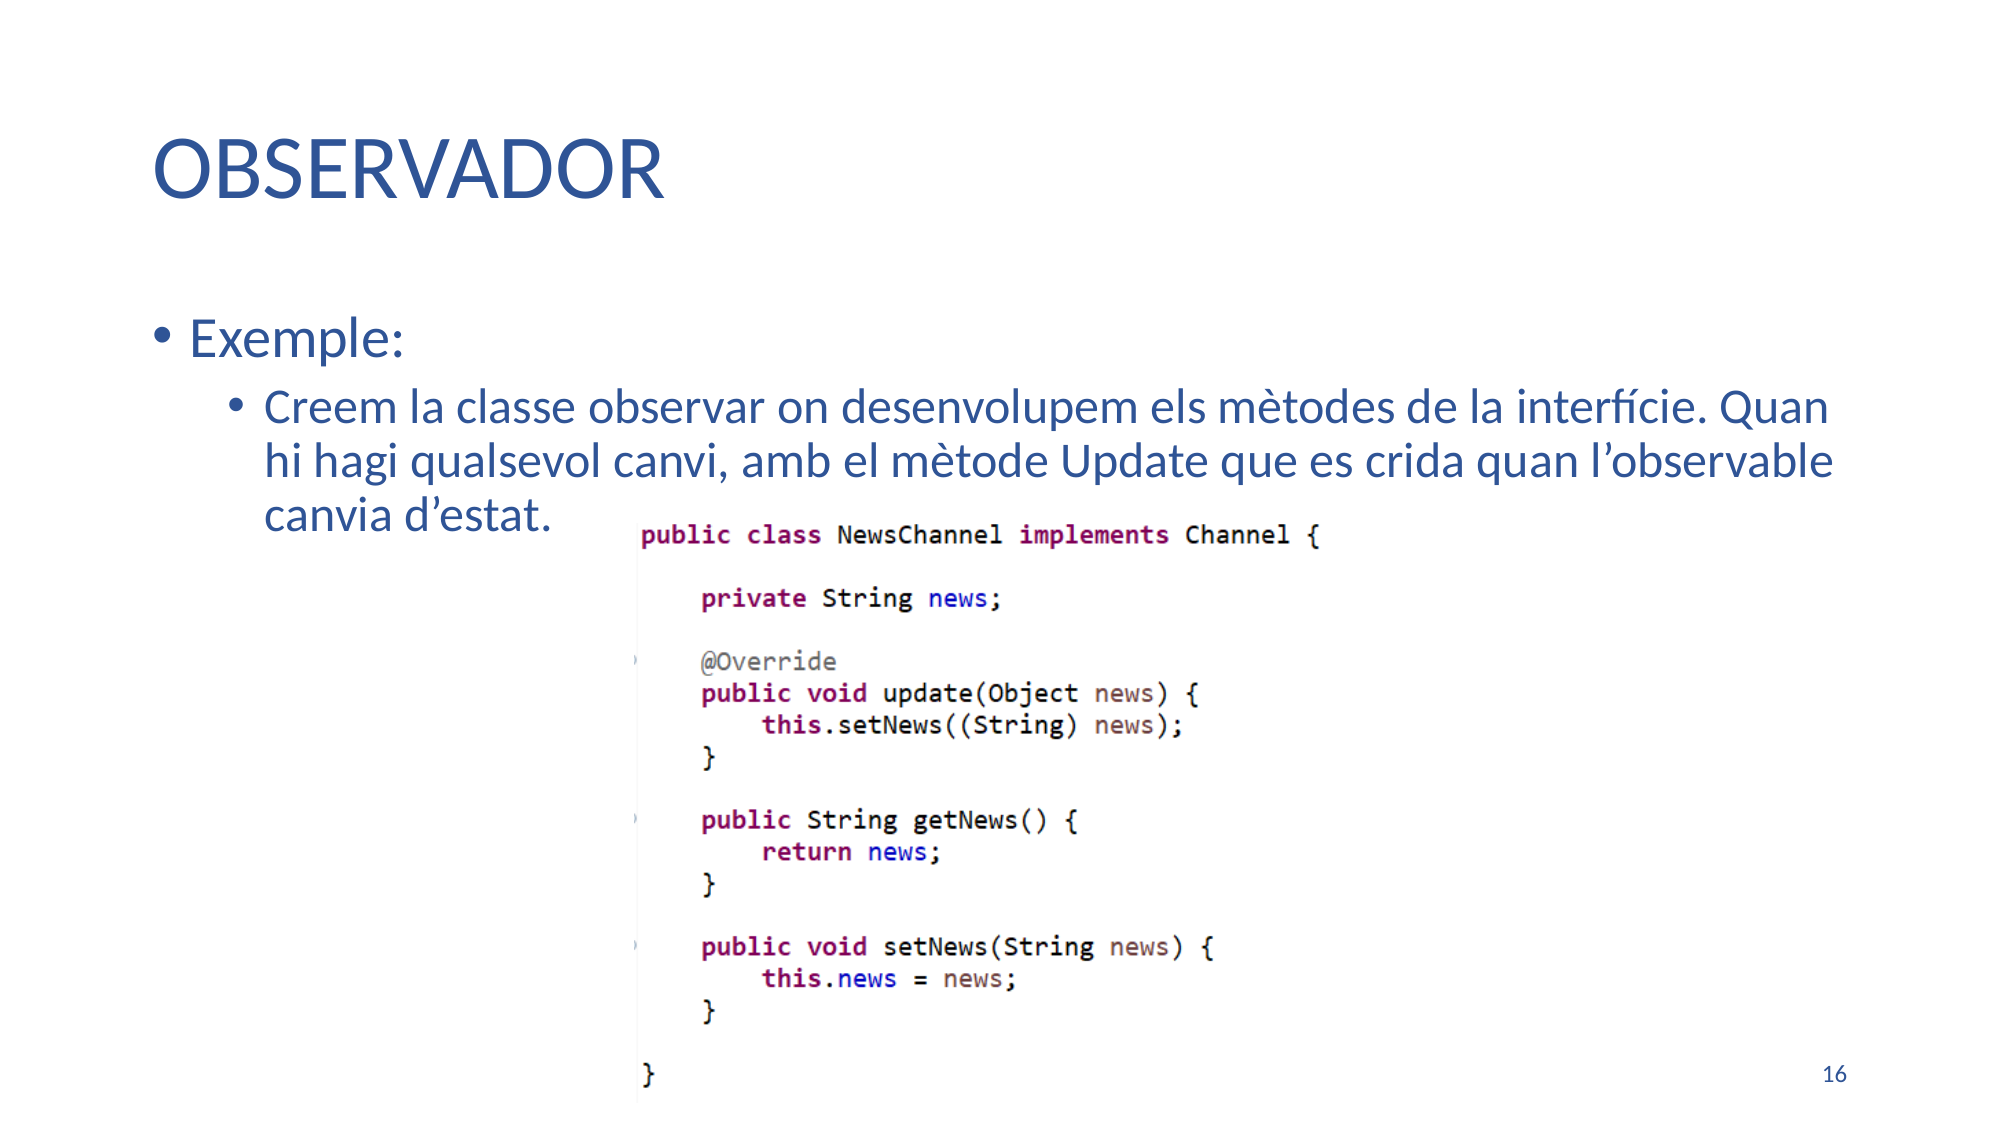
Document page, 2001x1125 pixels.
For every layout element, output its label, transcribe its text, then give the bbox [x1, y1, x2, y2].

slide_number <number> [1412, 1042, 1863, 1103]
title OBSERVADOR [137, 59, 1863, 278]
picture [634, 523, 1342, 1103]
list Exemple: Creem la classe observar on desenvolupem els mètodes de la interfície. Quan hi hagi qualsevol canvi, amb el mètode Update que es crida quan l’observable canvia d’estat. [137, 299, 1863, 1014]
